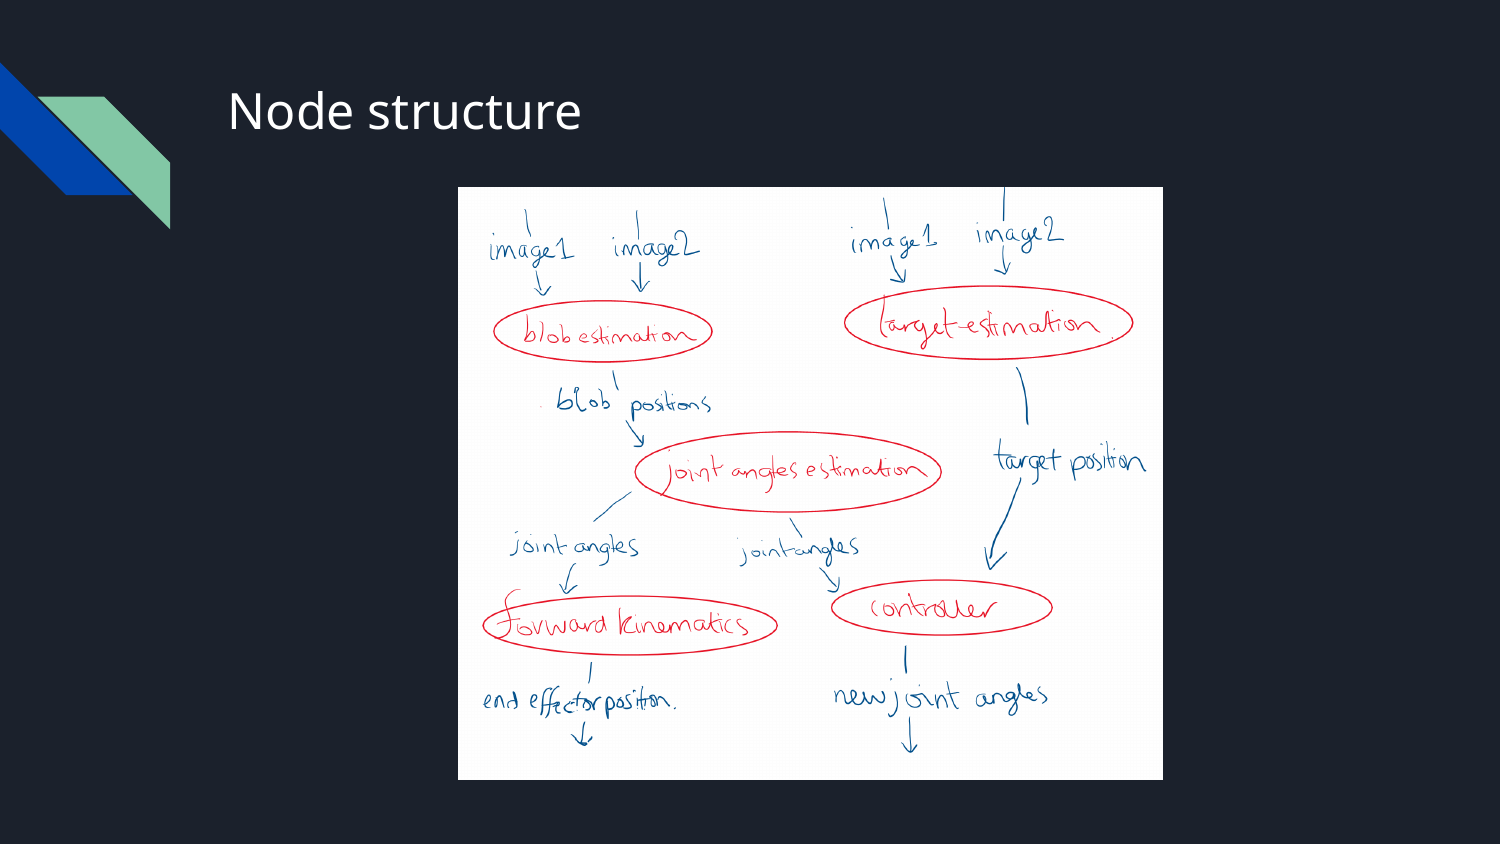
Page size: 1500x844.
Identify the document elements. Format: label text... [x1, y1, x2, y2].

picture [458, 187, 1163, 780]
title Node structure [212, 64, 1368, 215]
